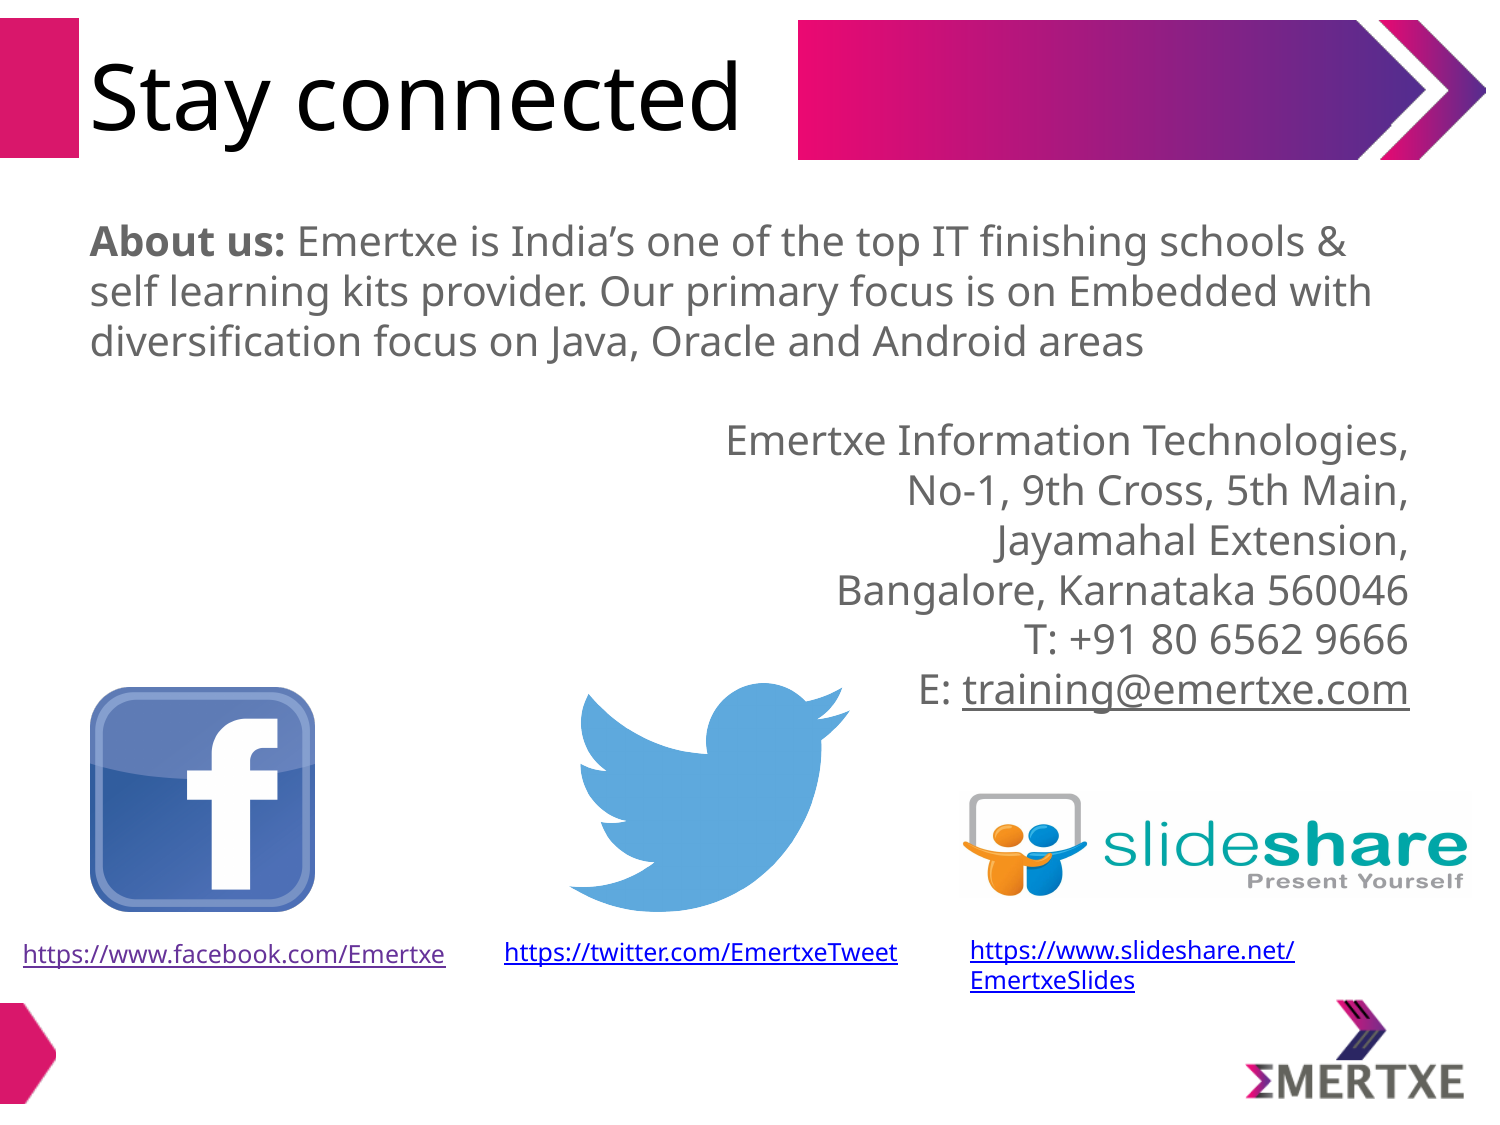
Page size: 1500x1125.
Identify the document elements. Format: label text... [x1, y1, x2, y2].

picture [959, 791, 1472, 898]
text_box https://twitter.com/EmertxeTweet [489, 928, 933, 974]
text_box https://www.facebook.com/Emertxe [7, 931, 468, 976]
picture [90, 687, 315, 912]
picture [569, 683, 850, 912]
picture [1245, 1002, 1465, 1099]
text_box https://www.slideshare.net/EmertxeSlides [954, 926, 1472, 1002]
text_box About us: Emertxe is India’s one of the top IT finishing schools & self learning kits provider. Our primary focus is on Embedded with diversification focus on Java, Oracle and Android areas Emertxe Information Technologies, No-1, 9th Cross, 5th Main, Jayamahal Extension, Bangalore, Karnataka 560046 T: +91 80 6562 9666 E: training@emertxe.com [74, 207, 1425, 656]
text_box Stay connected [74, 0, 1425, 188]
picture [1425, 20, 1486, 160]
